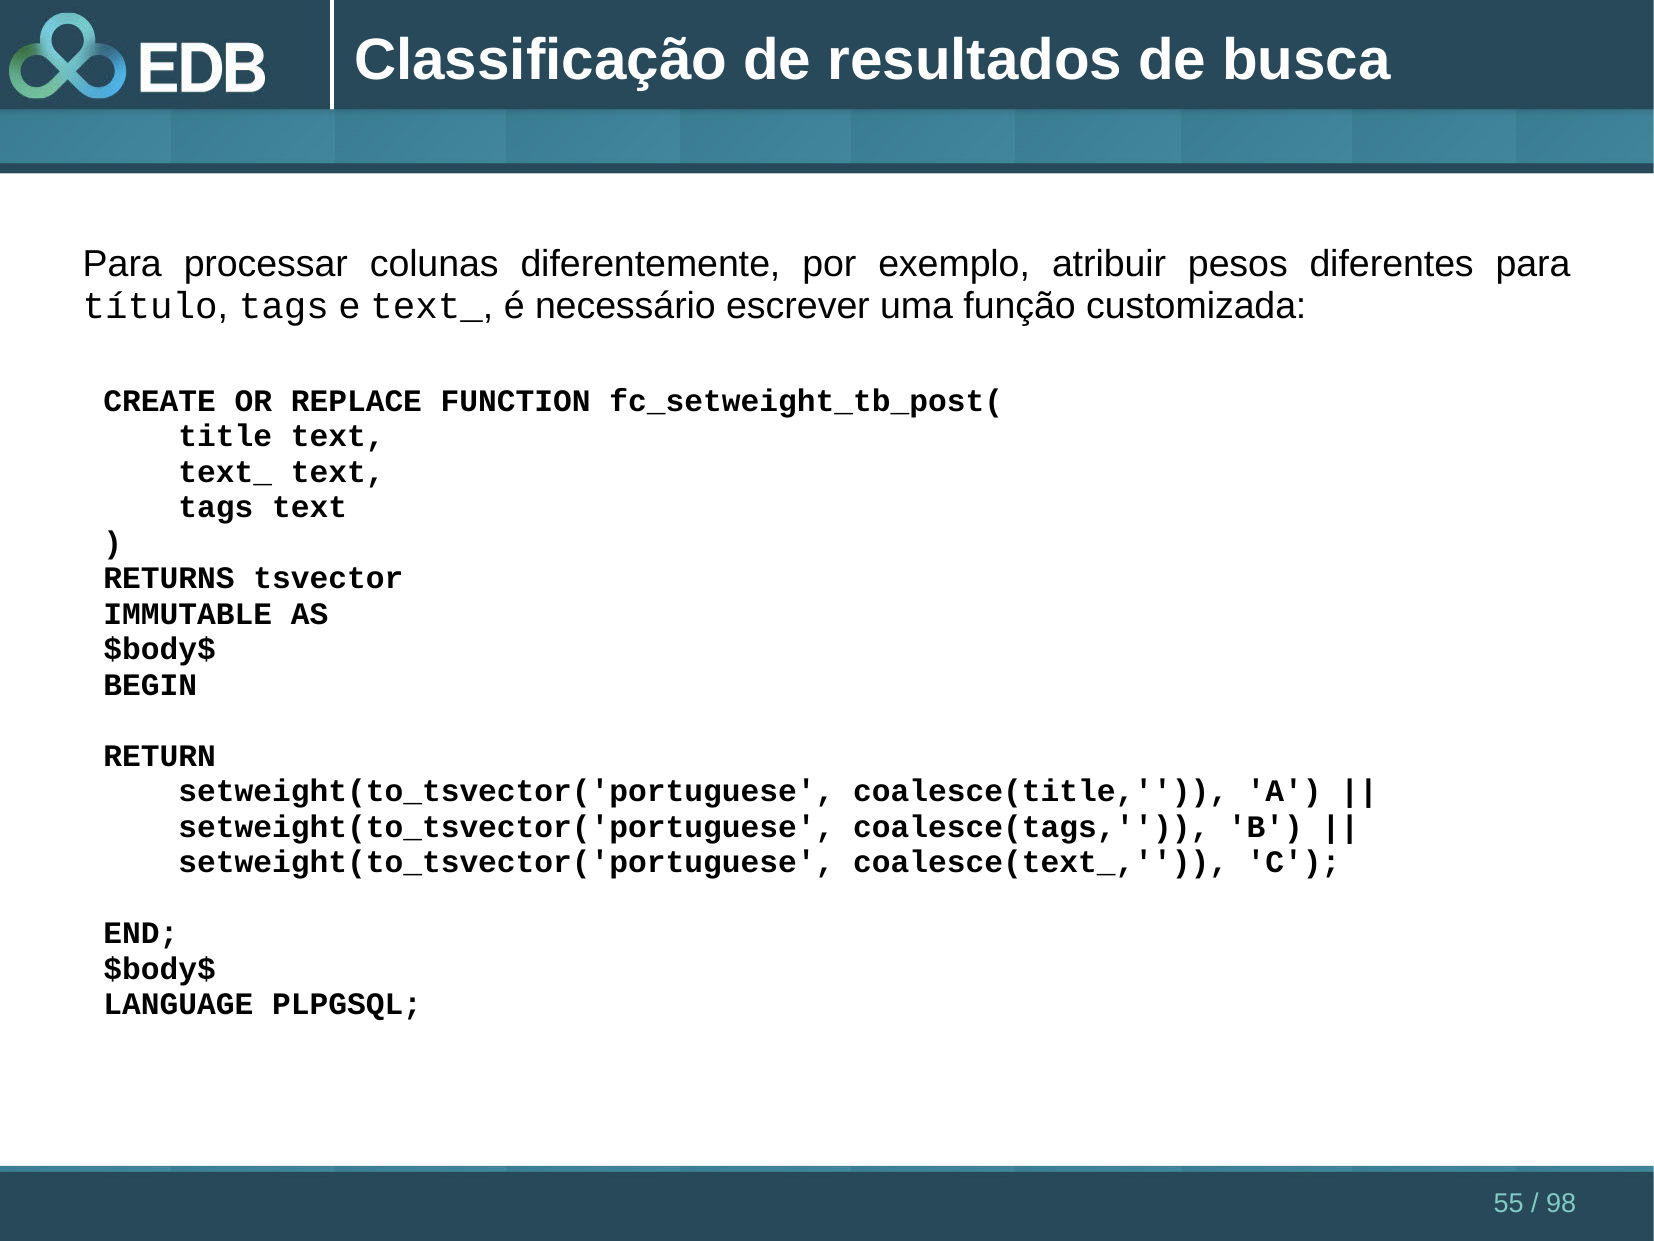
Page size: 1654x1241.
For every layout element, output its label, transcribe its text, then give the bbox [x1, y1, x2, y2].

text_box CREATE OR REPLACE FUNCTION fc_setweight_tb_post( title text, text_ text, tags text ) RETURNS tsvector IMMUTABLE AS $body$ BEGIN RETURN setweight(to_tsvector('portuguese', coalesce(title,'')), 'A') || setweight(to_tsvector('portuguese', coalesce(tags,'')), 'B') || setweight(to_tsvector('portuguese', coalesce(text_,'')), 'C'); END; $body$ LANGUAGE PLPGSQL; [88, 378, 1536, 1034]
list Para processar colunas diferentemente, por exemplo, atribuir pesos diferentes para título, tags e text_, é necessário escrever uma função customizada: [82, 242, 1571, 330]
title Classificação de resultados de busca [354, 0, 1625, 125]
picture [0, 0, 1654, 1241]
